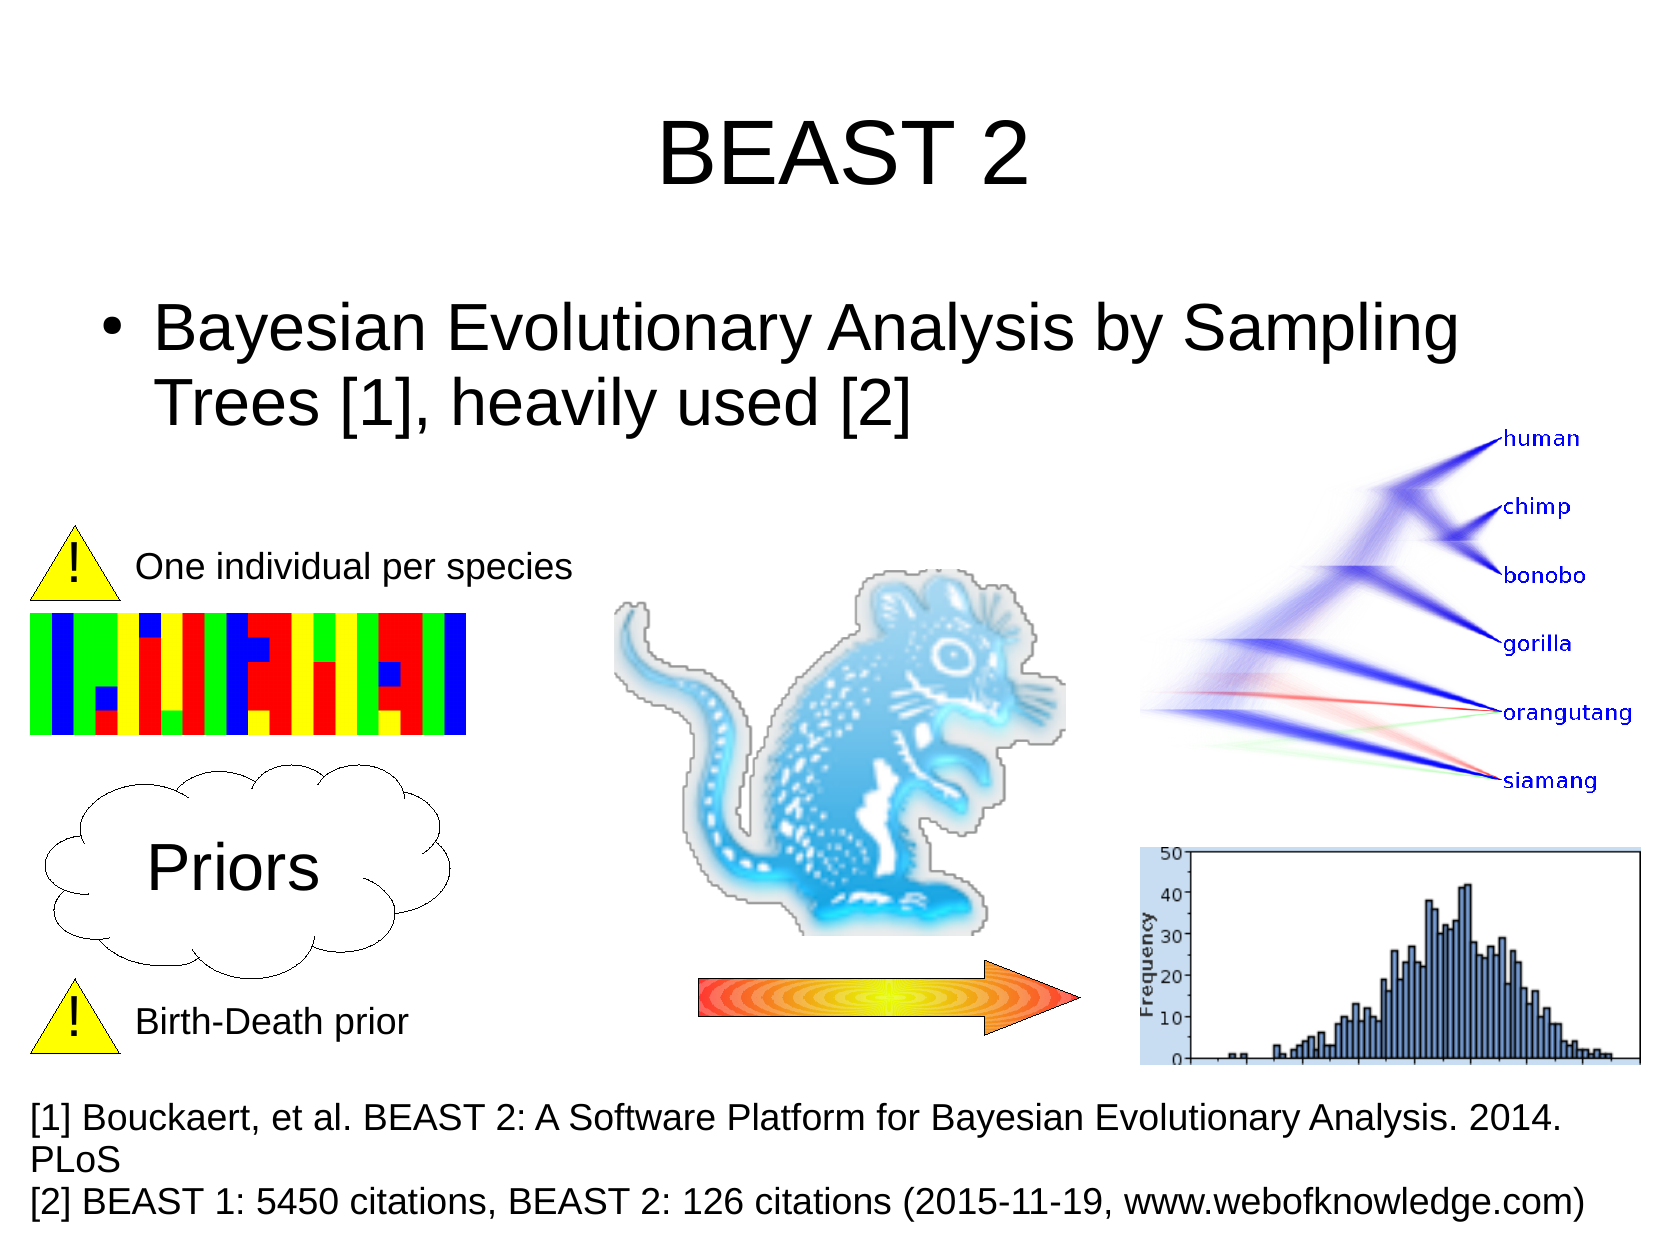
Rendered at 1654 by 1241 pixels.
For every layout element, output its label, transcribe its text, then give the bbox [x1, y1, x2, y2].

text_box [1] Bouckaert, et al. BEAST 2: A Software Platform for Bayesian Evolutionary Analysis. 2014. PLoS [2] BEAST 1: 5450 citations, BEAST 2: 126 citations (2015-11-19, www.webofknowledge.com) [15, 1089, 1654, 1231]
text_box Birth-Death prior [120, 993, 601, 1051]
title BEAST 2 [82, 49, 1571, 257]
picture [1140, 424, 1636, 796]
text_box ! [30, 525, 121, 601]
picture [30, 613, 466, 736]
text_box [698, 960, 1081, 1036]
picture [614, 569, 1066, 936]
list Bayesian Evolutionary Analysis by Sampling Trees [1], heavily used [2] [82, 290, 1571, 1010]
text_box ! [30, 978, 121, 1054]
text_box Priors [45, 764, 451, 979]
picture [1140, 847, 1641, 1066]
text_box One individual per species [120, 538, 601, 596]
